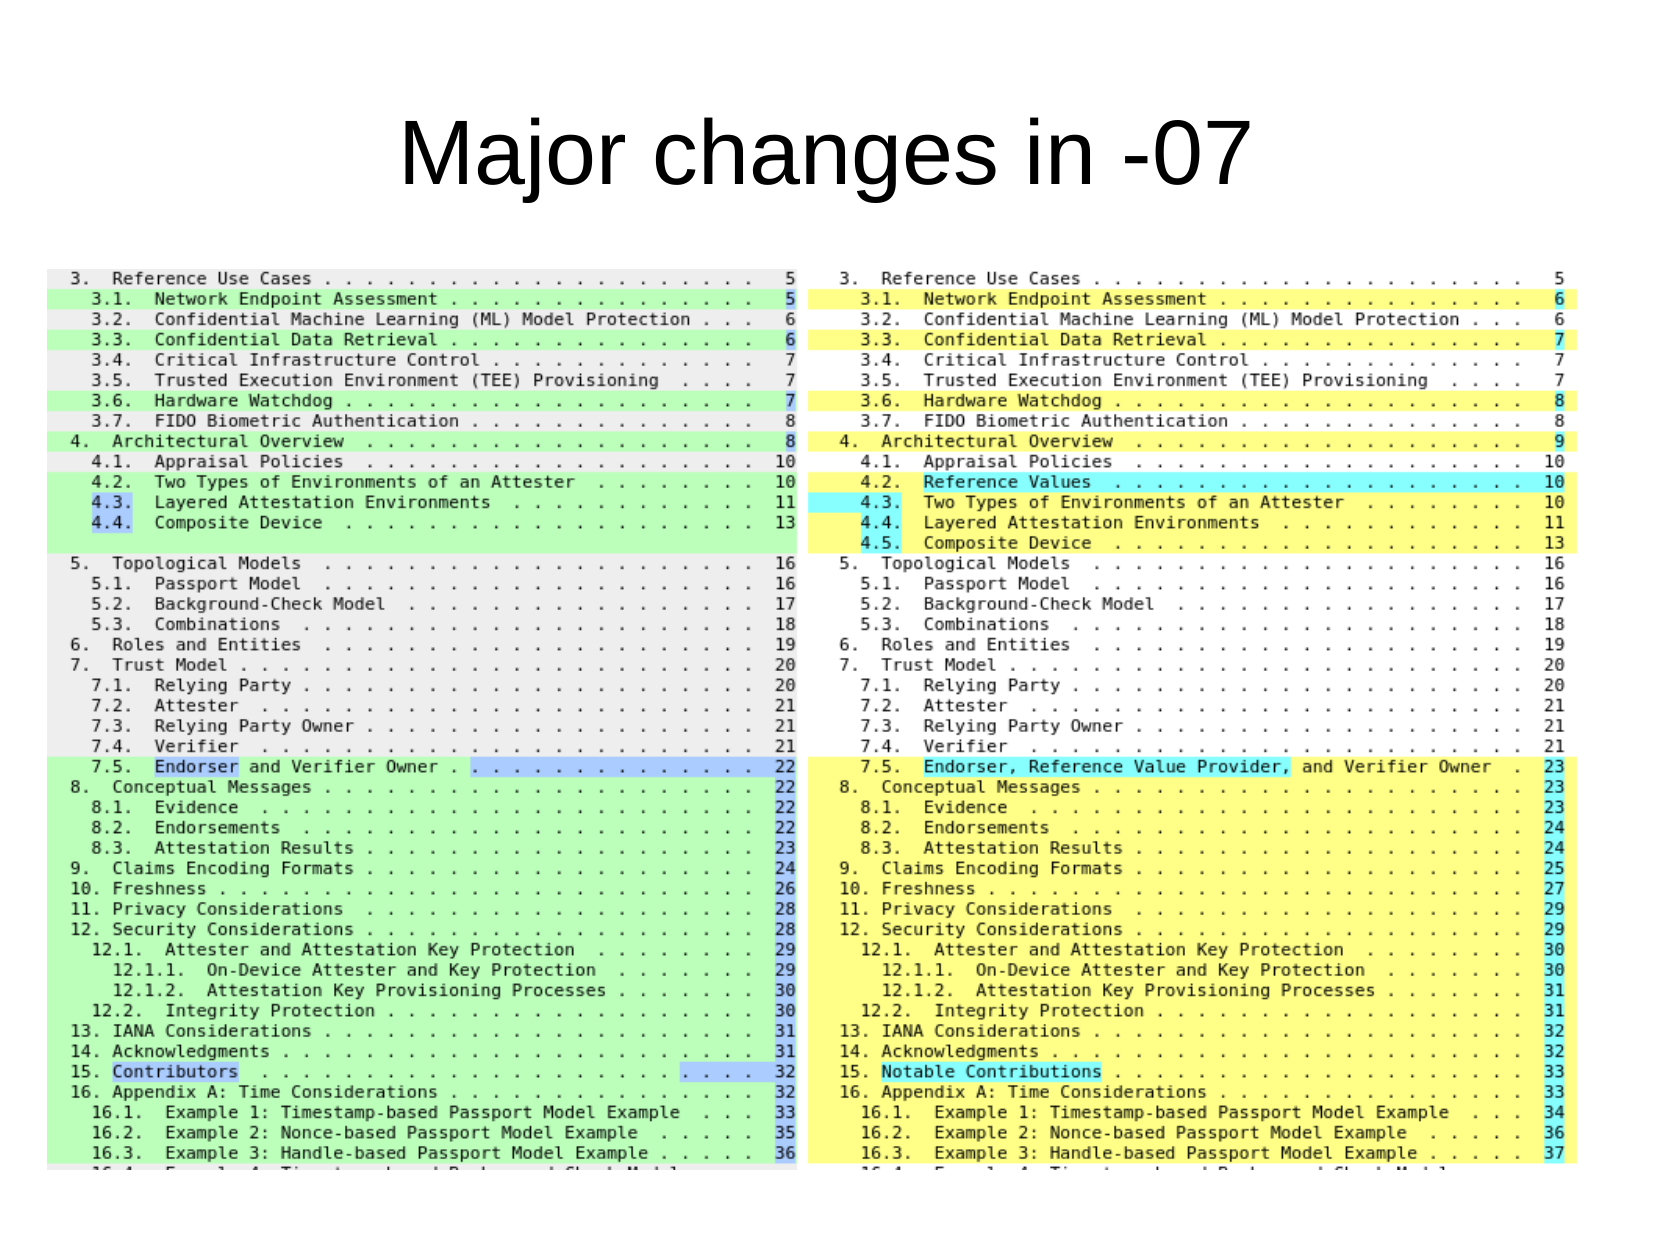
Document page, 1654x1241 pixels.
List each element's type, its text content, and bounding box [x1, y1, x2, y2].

picture [47, 269, 1607, 1170]
title Major changes in -07 [82, 49, 1571, 257]
